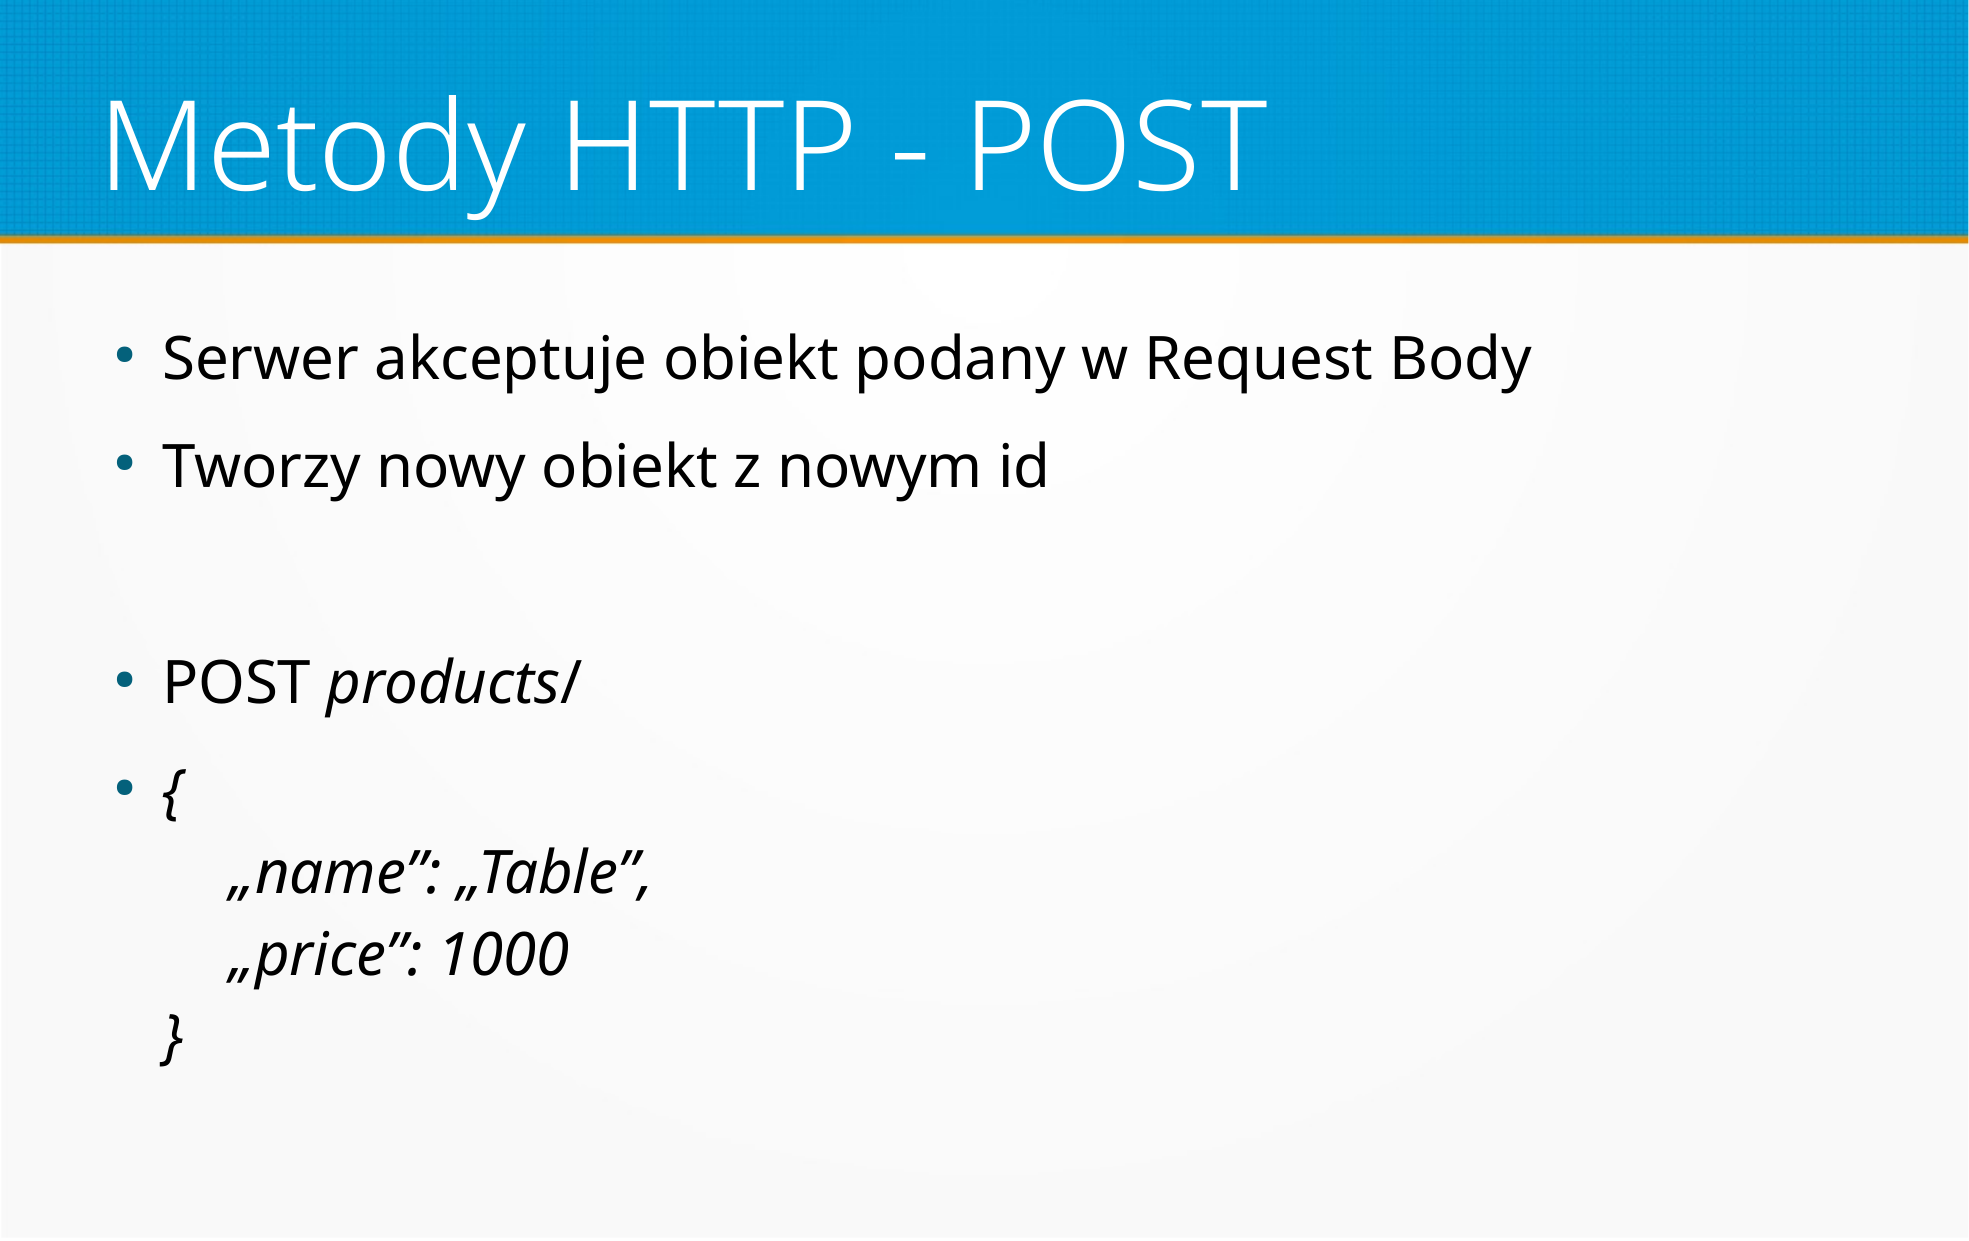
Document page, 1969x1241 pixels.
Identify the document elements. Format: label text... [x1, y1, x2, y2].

picture [0, 233, 1969, 1241]
title Metody HTTP - POST [98, 19, 1870, 227]
list Serwer akceptuje obiekt podany w Request Body Tworzy nowy obiekt z nowym id POST products/ { „name”: „Table”, „price”: 1000 } [98, 315, 1861, 1081]
